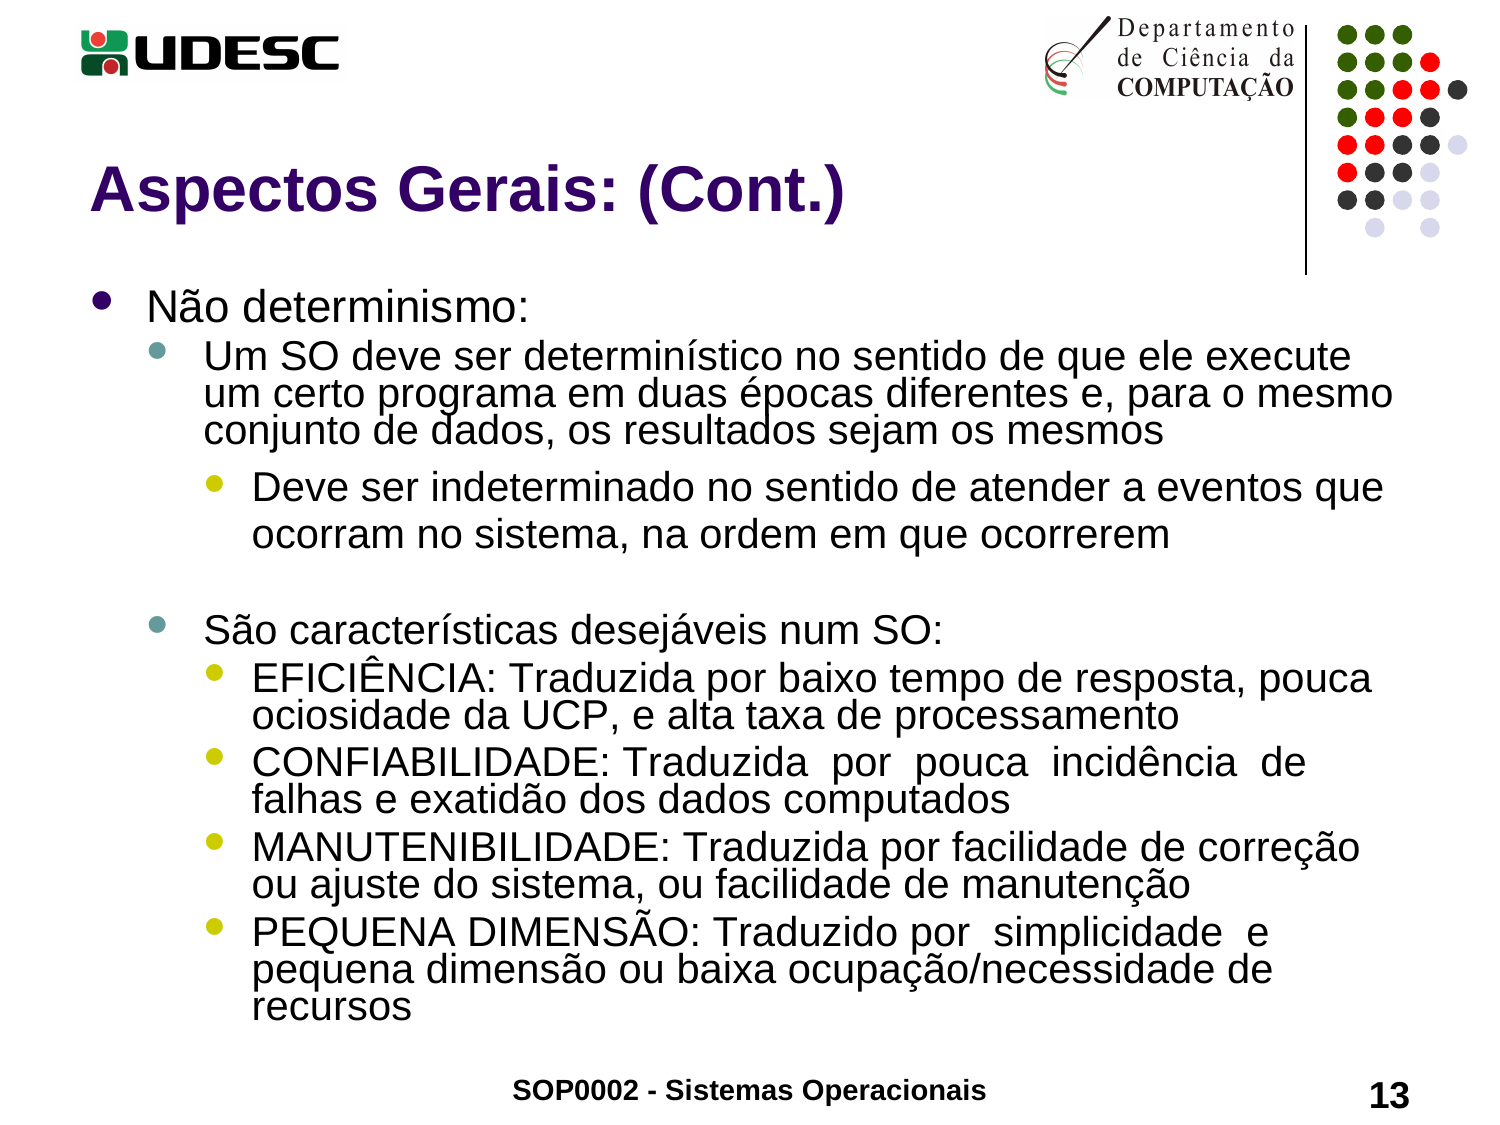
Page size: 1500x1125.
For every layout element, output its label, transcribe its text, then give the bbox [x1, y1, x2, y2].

title Aspectos Gerais: (Cont.) [74, 101, 1313, 233]
picture [1045, 16, 1294, 101]
list Não determinismo: Um SO deve ser determinístico no sentido de que ele execute um certo programa em duas épocas diferentes e, para o mesmo conjunto de dados, os resultados sejam os mesmos Deve ser indeterminado no sentido de atender a eventos que ocorram no sistema, na ordem em que ocorrerem São características desejáveis num SO: EFICIÊNCIA: Traduzida por baixo tempo de resposta, pouca ociosidade da UCP, e alta taxa de processamento CONFIABILIDADE: Traduzida por pouca incidência de falhas e exatidão dos dados computados MANUTENIBILIDADE: Traduzida por facilidade de correção ou ajuste do sistema, ou facilidade de manutenção PEQUENA DIMENSÃO: Traduzido por simplicidade e pequena dimensão ou baixa ocupação/necessidade de recursos [75, 282, 1426, 1053]
picture [74, 23, 346, 83]
